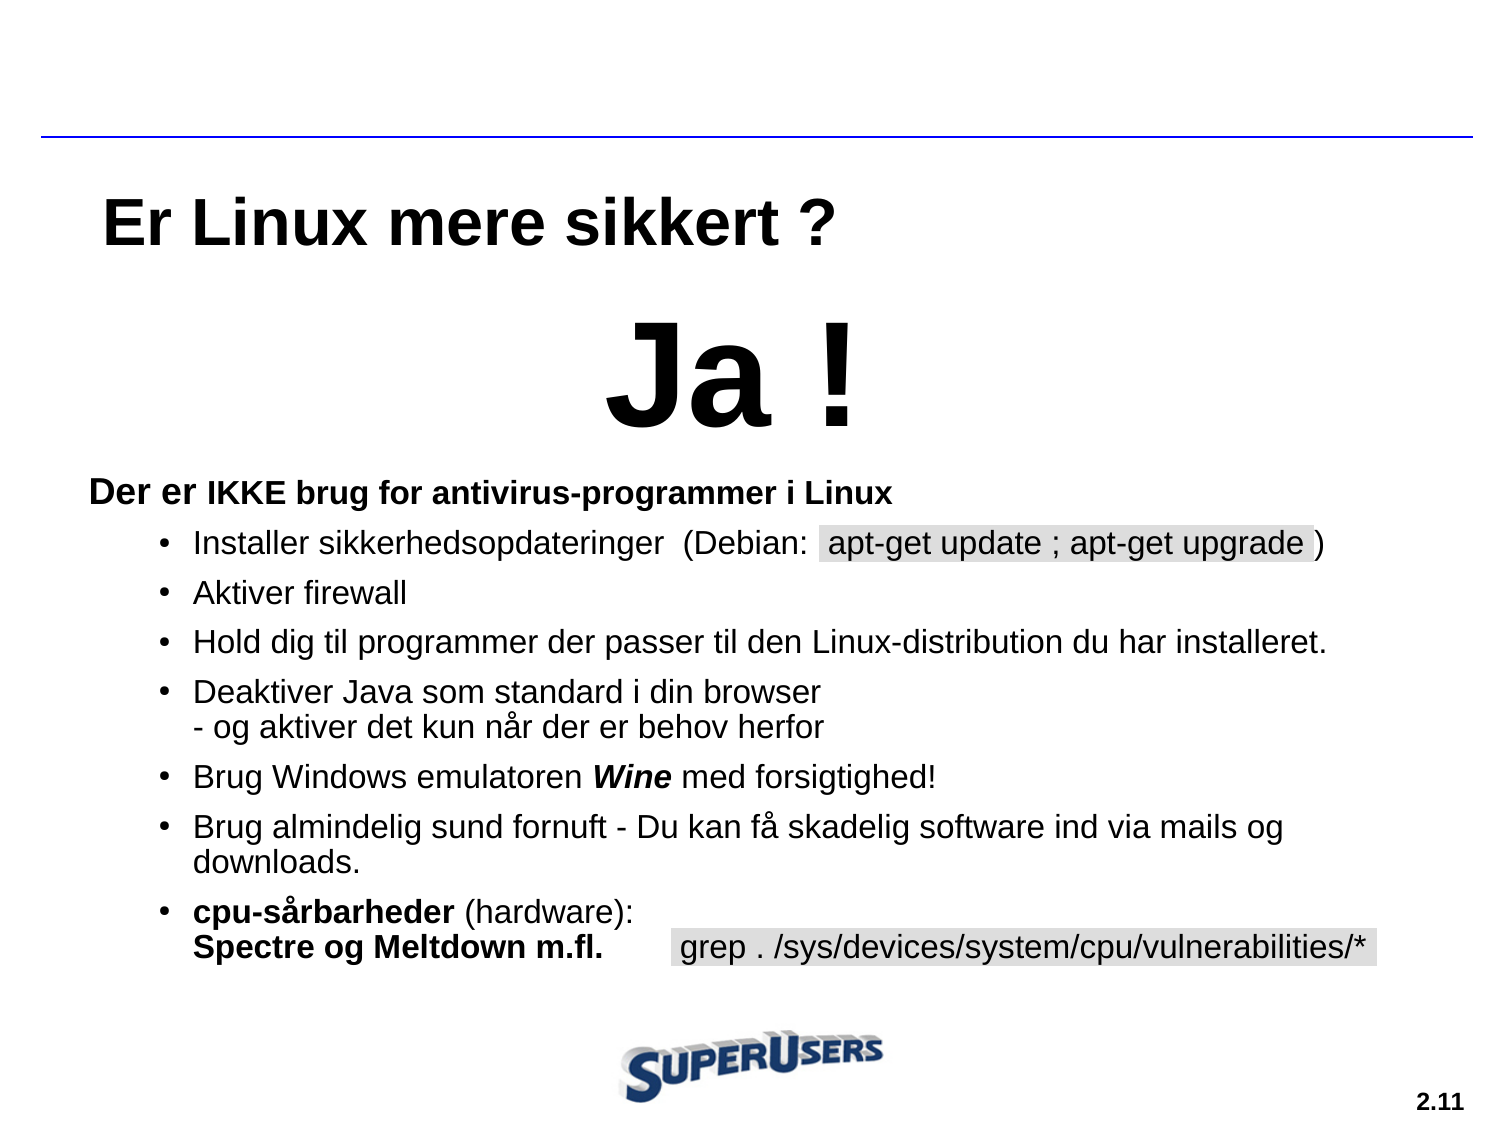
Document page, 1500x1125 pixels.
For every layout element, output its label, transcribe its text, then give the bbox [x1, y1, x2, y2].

list Der er IKKE brug for antivirus-programmer i Linux Installer sikkerhedsopdateringer (Debian: apt-get update ; apt-get upgrade ) Aktiver firewall Hold dig til programmer der passer til den Linux-distribution du har installeret. Deaktiver Java som standard i din browser - og aktiver det kun når der er behov herfor Brug Windows emulatoren Wine med forsigtighed! Brug almindelig sund fornuft - Du kan få skadelig software ind via mails og downloads. cpu-sårbarheder (hardware): Spectre og Meltdown m.fl. grep . /sys/devices/system/cpu/vulnerabilities/* [88, 472, 1398, 1034]
picture [592, 1034, 908, 1123]
list Ja ! [590, 290, 883, 472]
list Er Linux mere sikkert ? [88, 180, 1398, 472]
